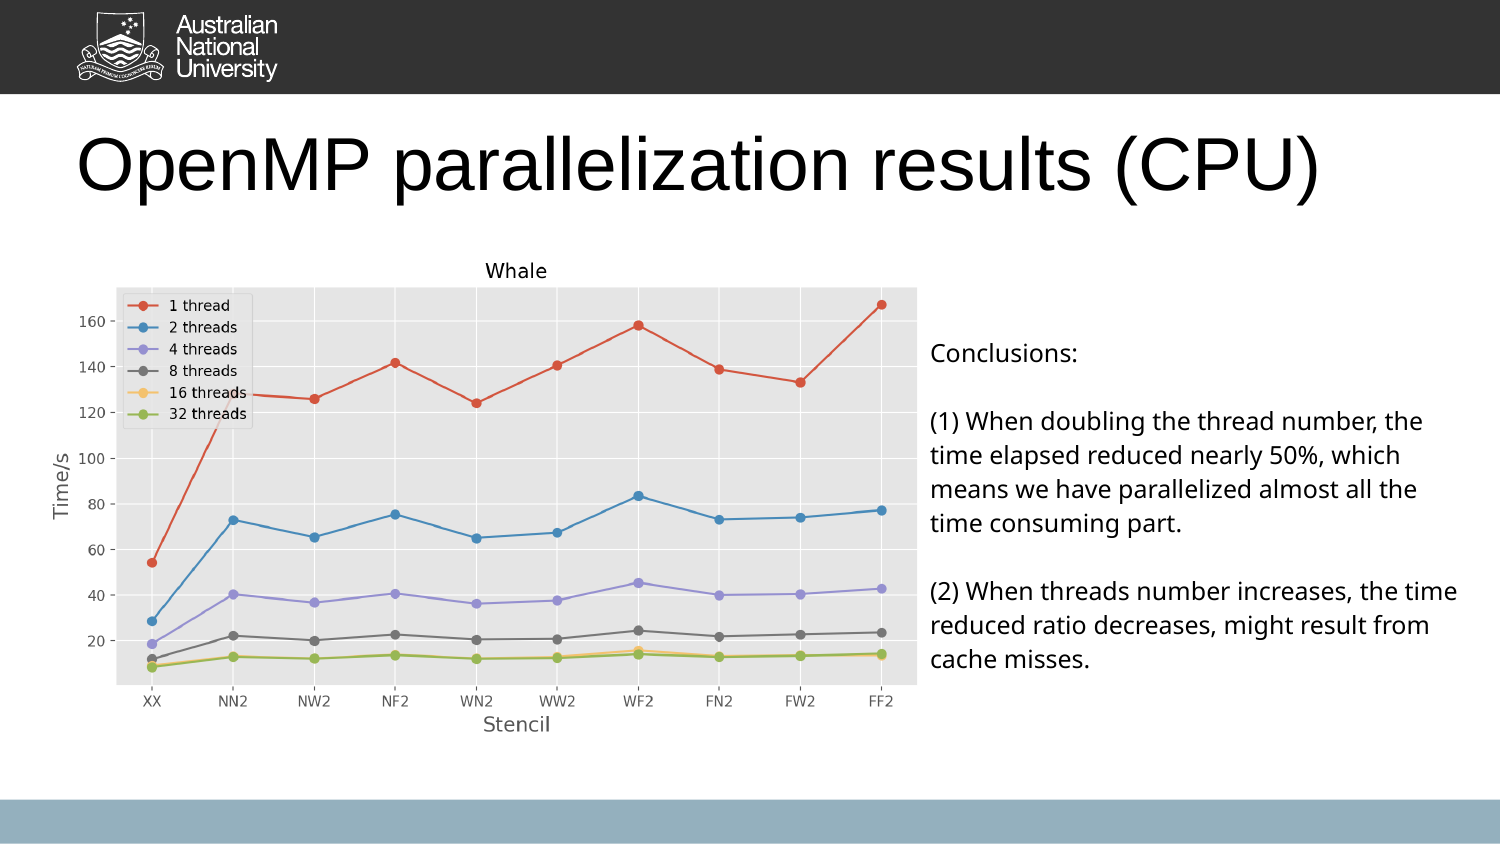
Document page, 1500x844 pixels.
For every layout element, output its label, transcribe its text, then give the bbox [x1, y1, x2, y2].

picture [0, 224, 1021, 742]
title Conclusions: (1) When doubling the thread number, the time elapsed reduced nearly 50%, which means we have parallelized almost all the time consuming part. (2) When threads number increases, the time reduced ratio decreases, might result from cache misses. [930, 300, 1471, 712]
title OpenMP parallelization results (CPU) [76, 94, 1427, 235]
